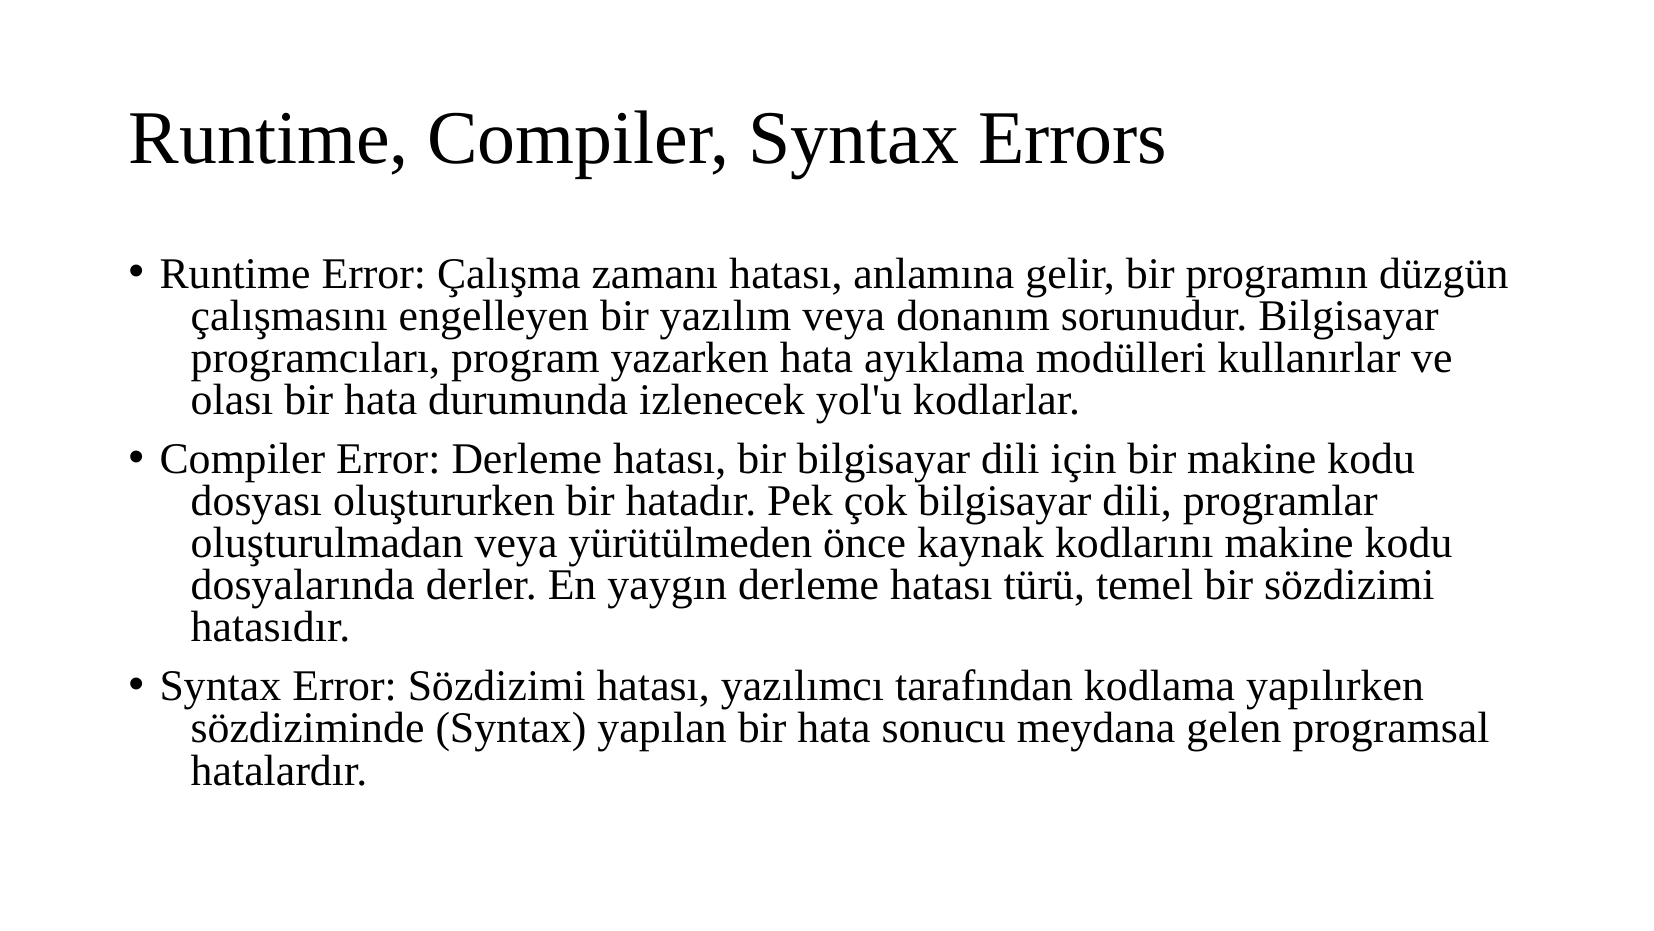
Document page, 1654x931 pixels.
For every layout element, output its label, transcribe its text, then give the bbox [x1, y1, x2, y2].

title Runtime, Compiler, Syntax Errors [113, 49, 1540, 230]
list Runtime Error: Çalışma zamanı hatası, anlamına gelir, bir programın düzgün çalışmasını engelleyen bir yazılım veya donanım sorunudur. Bilgisayar programcıları, program yazarken hata ayıklama modülleri kullanırlar ve olası bir hata durumunda izlenecek yol'u kodlarlar. Compiler Error: Derleme hatası, bir bilgisayar dili için bir makine kodu dosyası oluştururken bir hatadır. Pek çok bilgisayar dili, programlar oluşturulmadan veya yürütülmeden önce kaynak kodlarını makine kodu dosyalarında derler. En yaygın derleme hatası türü, temel bir sözdizimi hatasıdır. Syntax Error: Sözdizimi hatası, yazılımcı tarafından kodlama yapılırken sözdiziminde (Syntax) yapılan bir hata sonucu meydana gelen programsal hatalardır. [113, 247, 1540, 838]
